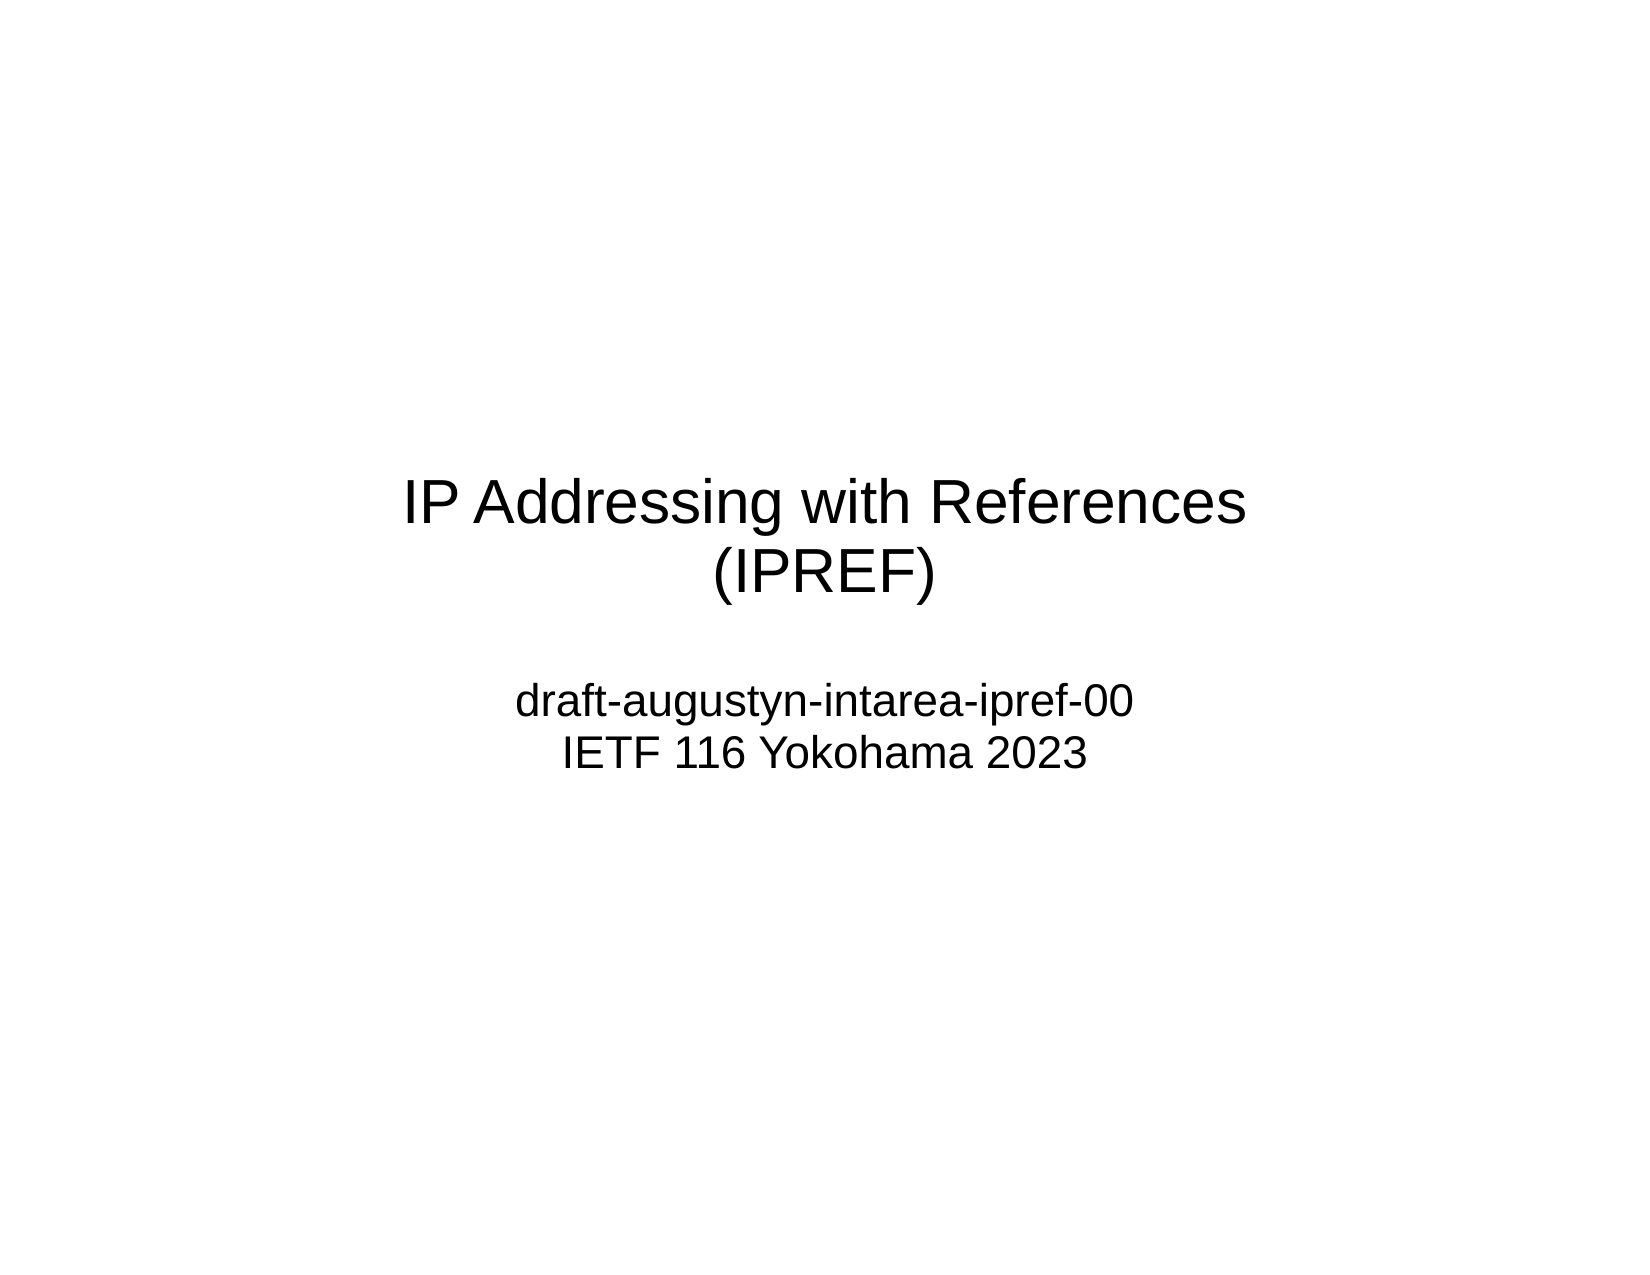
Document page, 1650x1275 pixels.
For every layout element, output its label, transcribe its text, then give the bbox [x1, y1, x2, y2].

subtitle IP Addressing with References (IPREF) draft-augustyn-intarea-ipref-00 IETF 116 Yokohama 2023 [135, 104, 1515, 1002]
